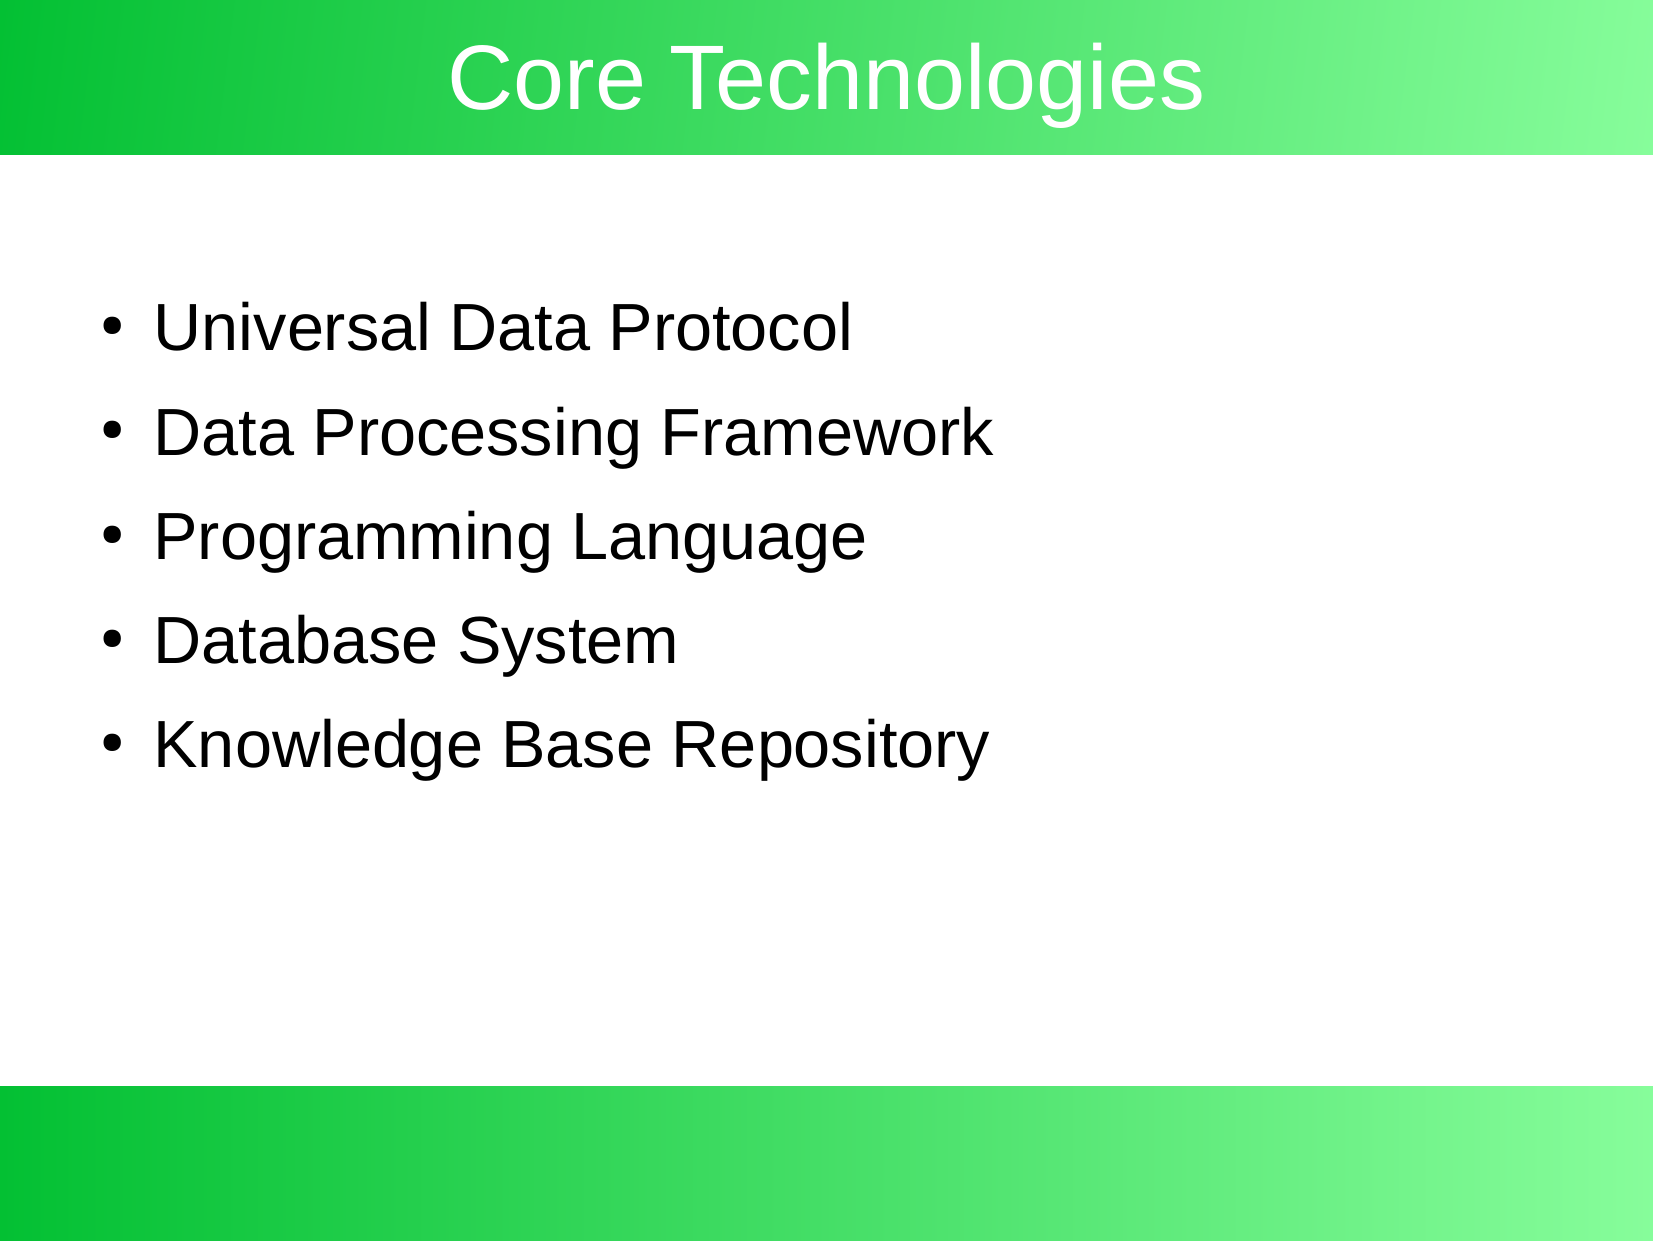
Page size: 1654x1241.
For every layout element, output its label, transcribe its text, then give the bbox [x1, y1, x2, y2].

title Core Technologies [82, 25, 1571, 130]
list Universal Data Protocol Data Processing Framework Programming Language Database System Knowledge Base Repository [82, 290, 1571, 1010]
